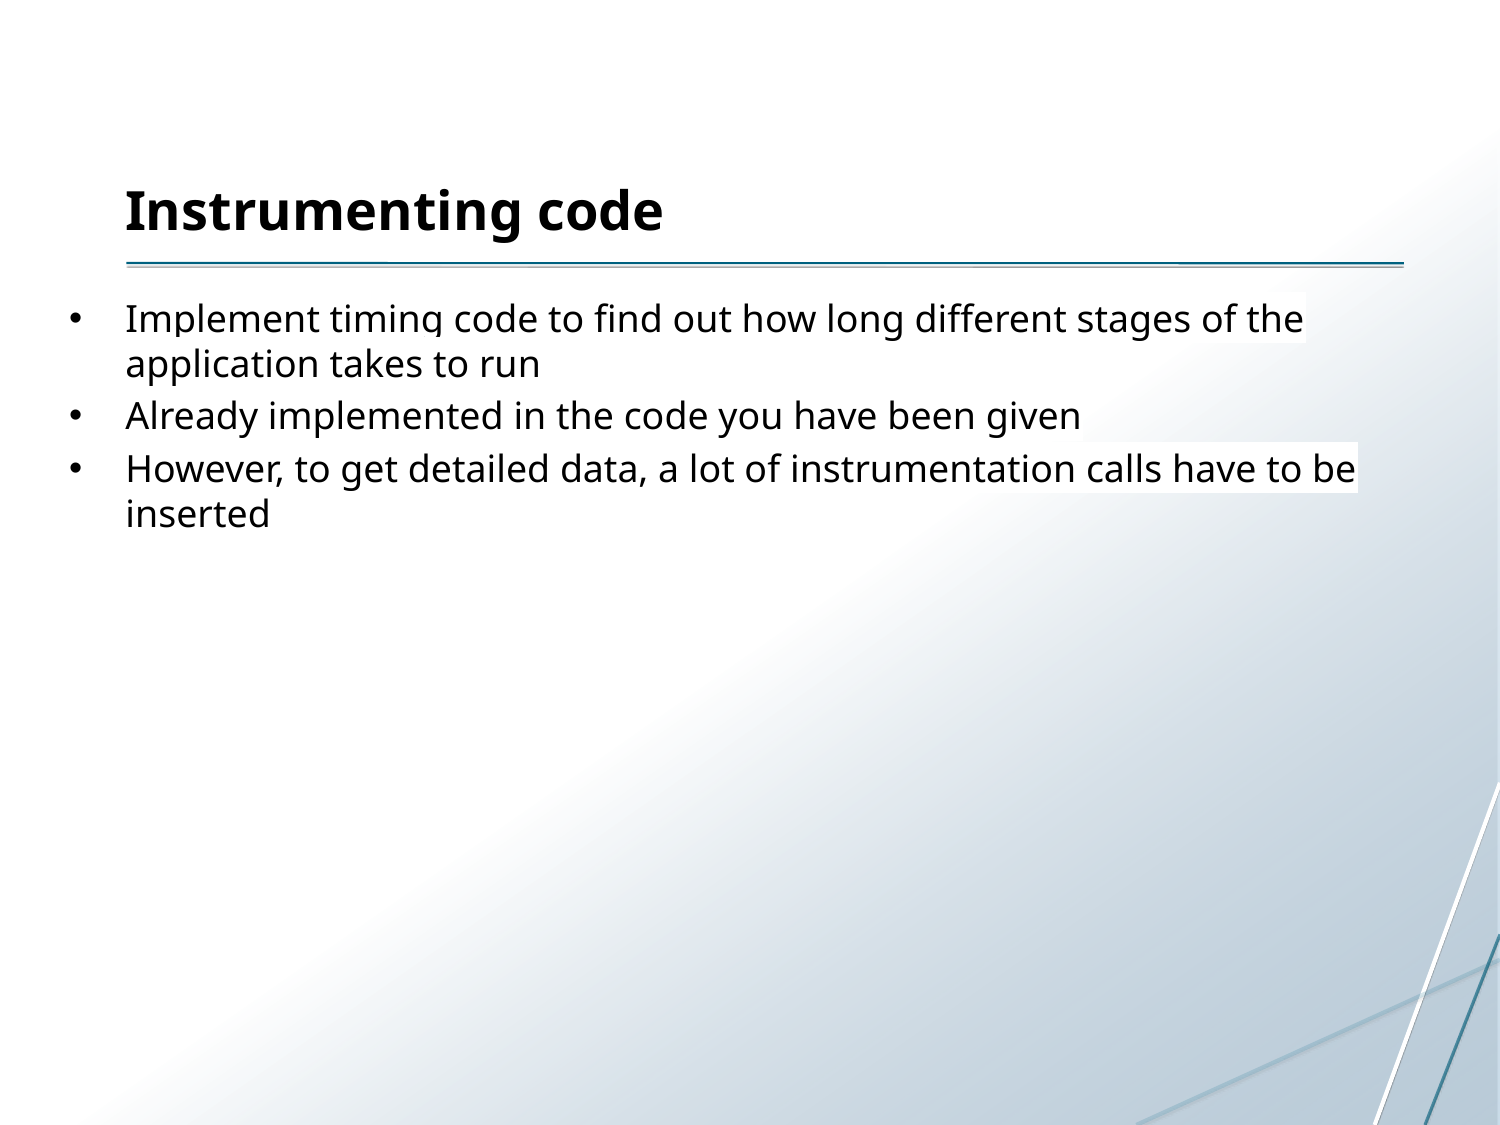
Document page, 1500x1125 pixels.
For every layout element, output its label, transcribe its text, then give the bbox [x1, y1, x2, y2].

list Implement timing code to find out how long different stages of the application takes to run Already implemented in the code you have been given However, to get detailed data, a lot of instrumentation calls have to be inserted [54, 287, 1404, 1005]
title Instrumenting code [109, 49, 1403, 249]
